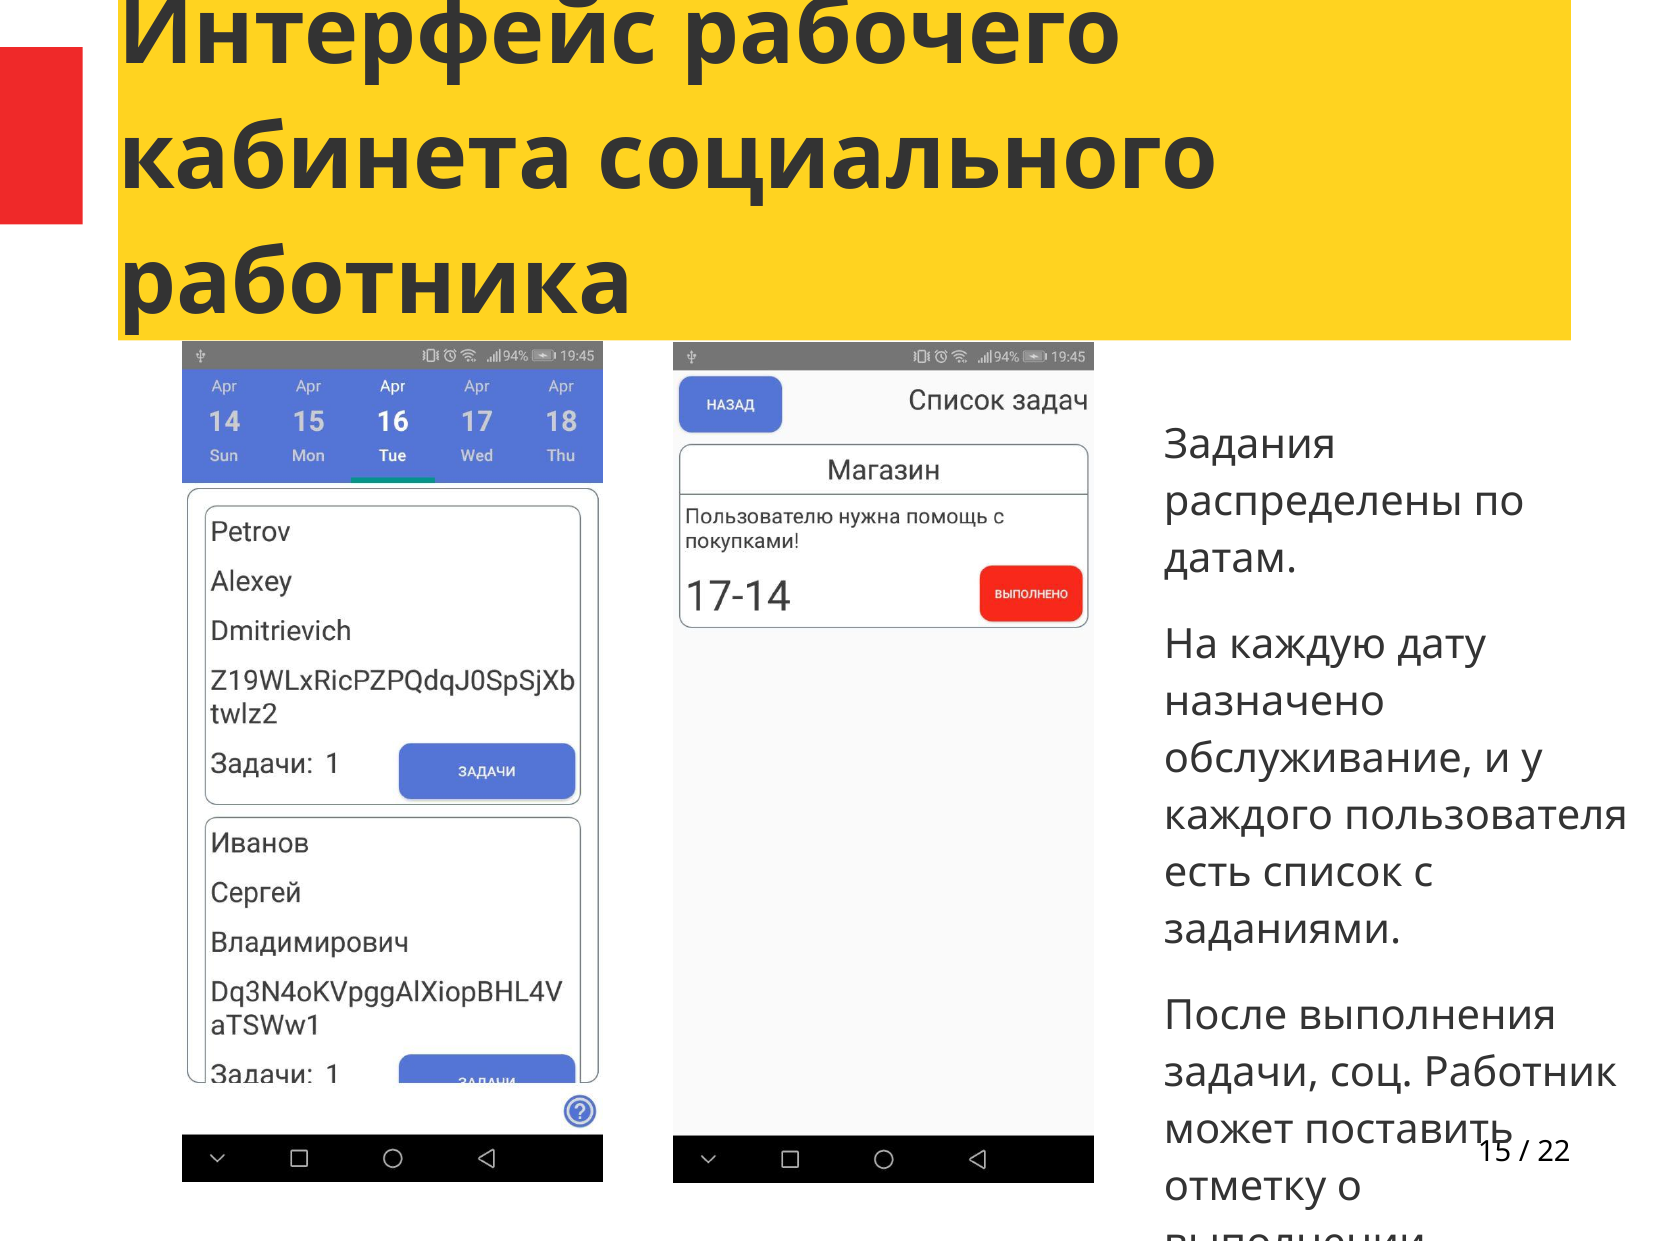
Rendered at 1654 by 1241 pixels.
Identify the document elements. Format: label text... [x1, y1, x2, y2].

title Интерфейс рабочего кабинета социального работника [118, 0, 1571, 314]
picture [673, 342, 1094, 1183]
picture [182, 341, 603, 1182]
list Задания распределены по датам. На каждую дату назначено обслуживание, и у каждого пользователя есть список с заданиями. После выполнения задачи, соц. Работник может поставить отметку о выполнении. [1094, 413, 1637, 1133]
